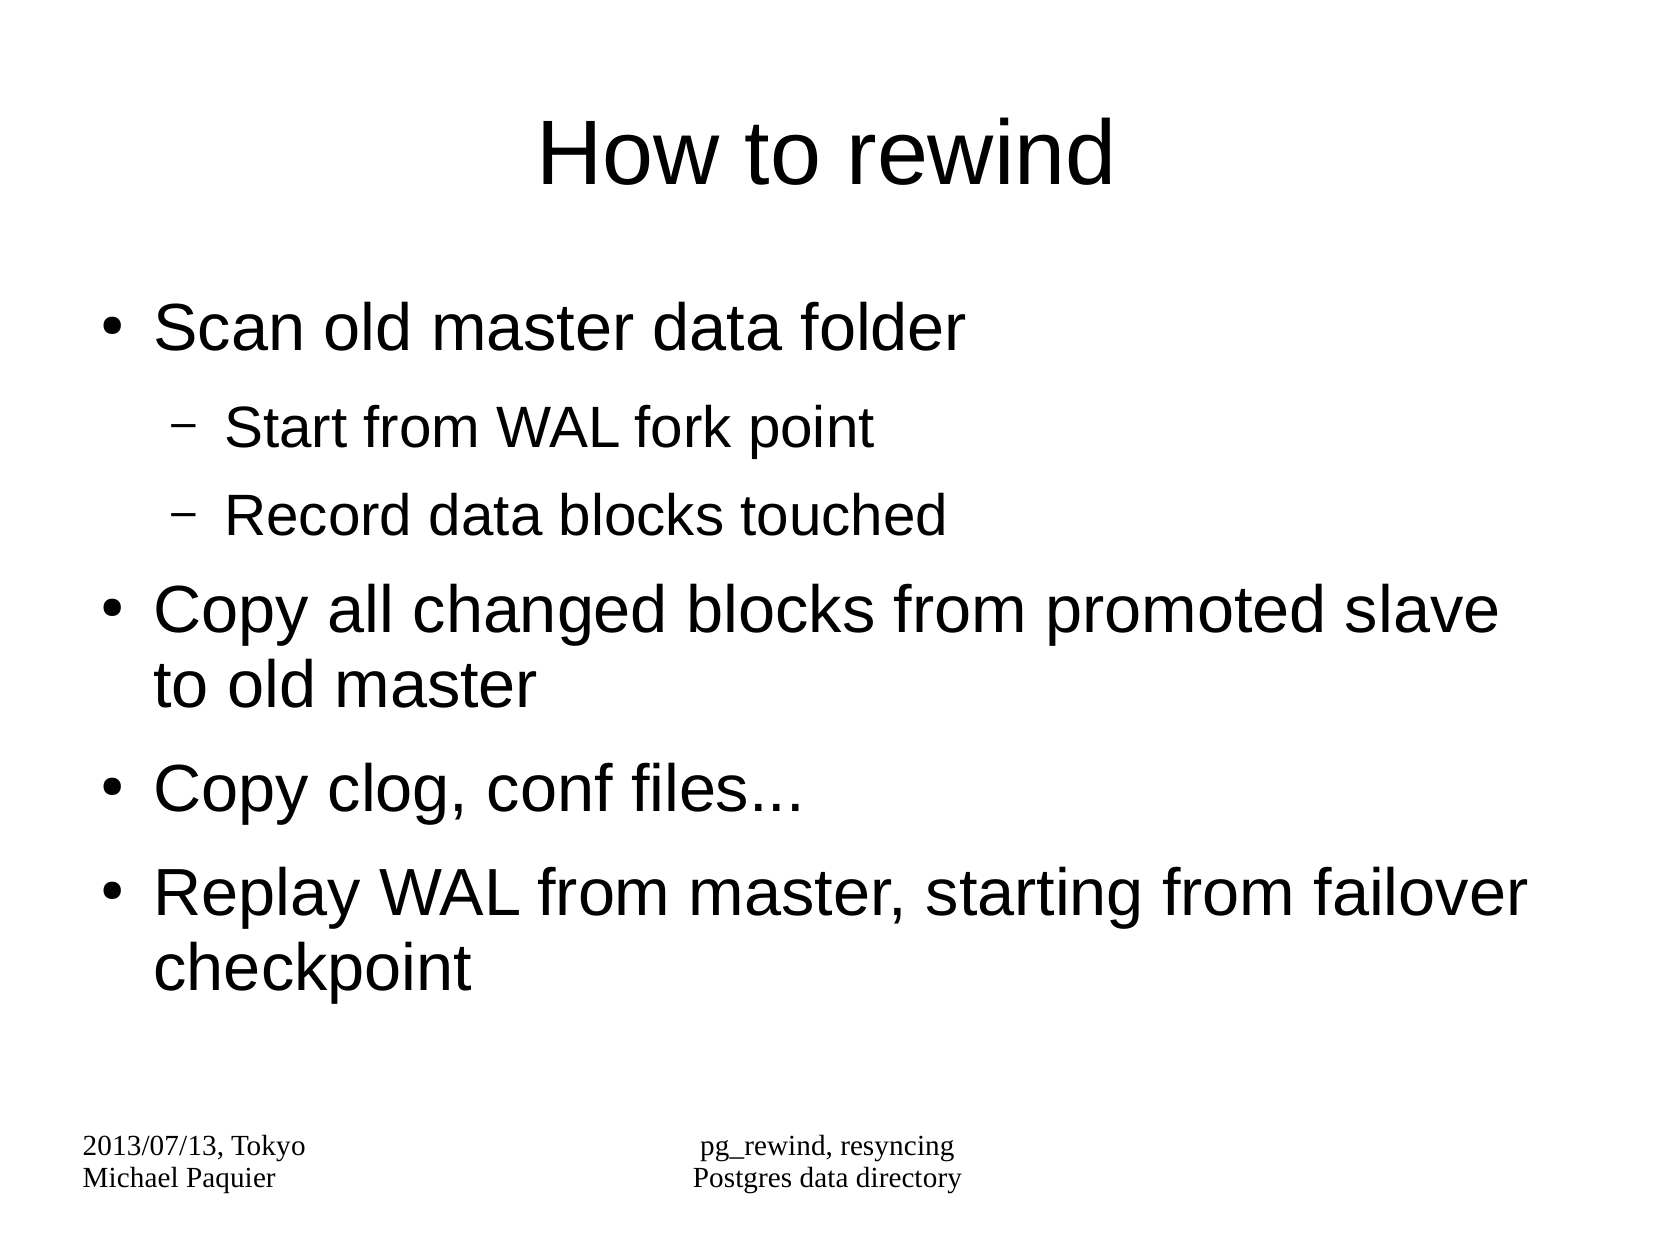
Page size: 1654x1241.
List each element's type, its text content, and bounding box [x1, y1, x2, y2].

title How to rewind [82, 49, 1571, 257]
list Scan old master data folder Start from WAL fork point Record data blocks touched Copy all changed blocks from promoted slave to old master Copy clog, conf files... Replay WAL from master, starting from failover checkpoint [82, 290, 1571, 1010]
